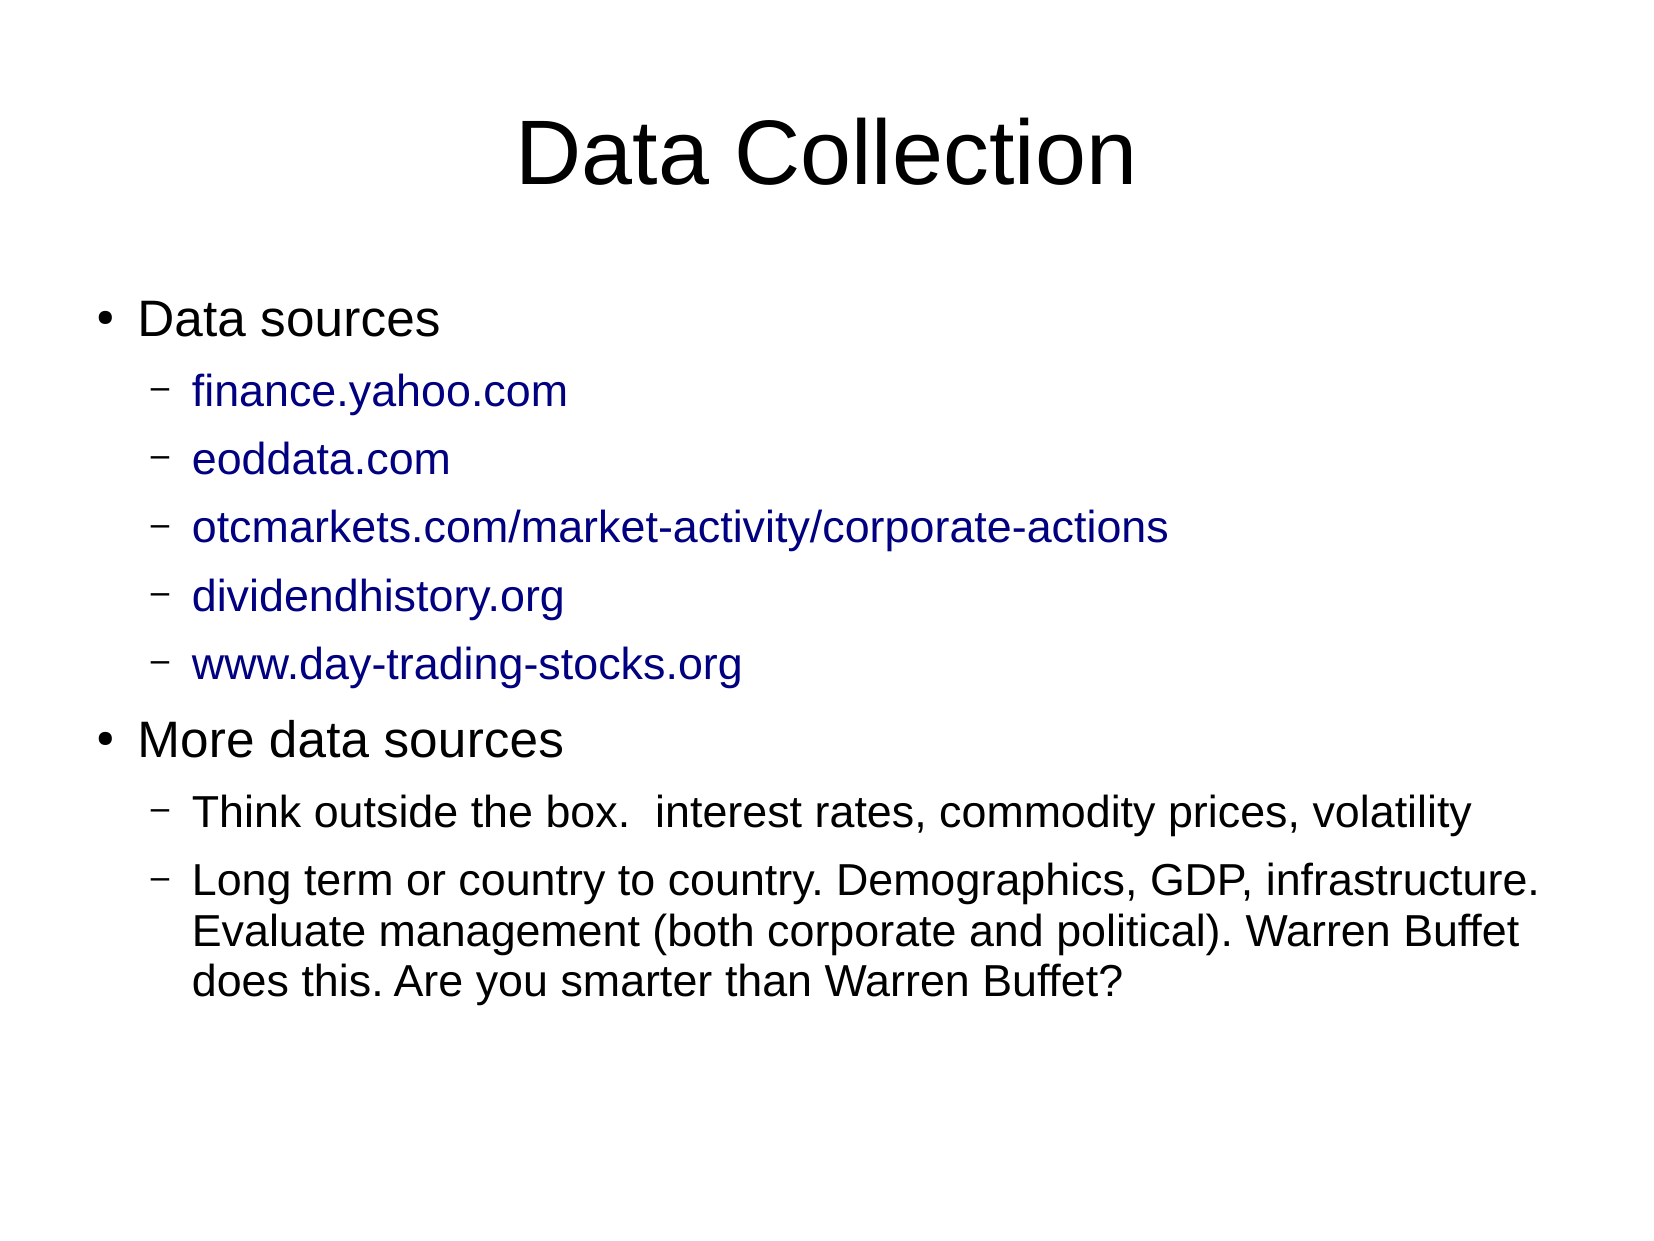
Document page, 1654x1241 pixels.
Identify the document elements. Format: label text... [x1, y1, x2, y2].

title Data Collection [82, 49, 1571, 257]
list Data sources finance.yahoo.com eoddata.com otcmarkets.com/market-activity/corporate-actions dividendhistory.org www.day-trading-stocks.org More data sources Think outside the box. interest rates, commodity prices, volatility Long term or country to country. Demographics, GDP, infrastructure. Evaluate management (both corporate and political). Warren Buffet does this. Are you smarter than Warren Buffet? [82, 290, 1571, 1010]
